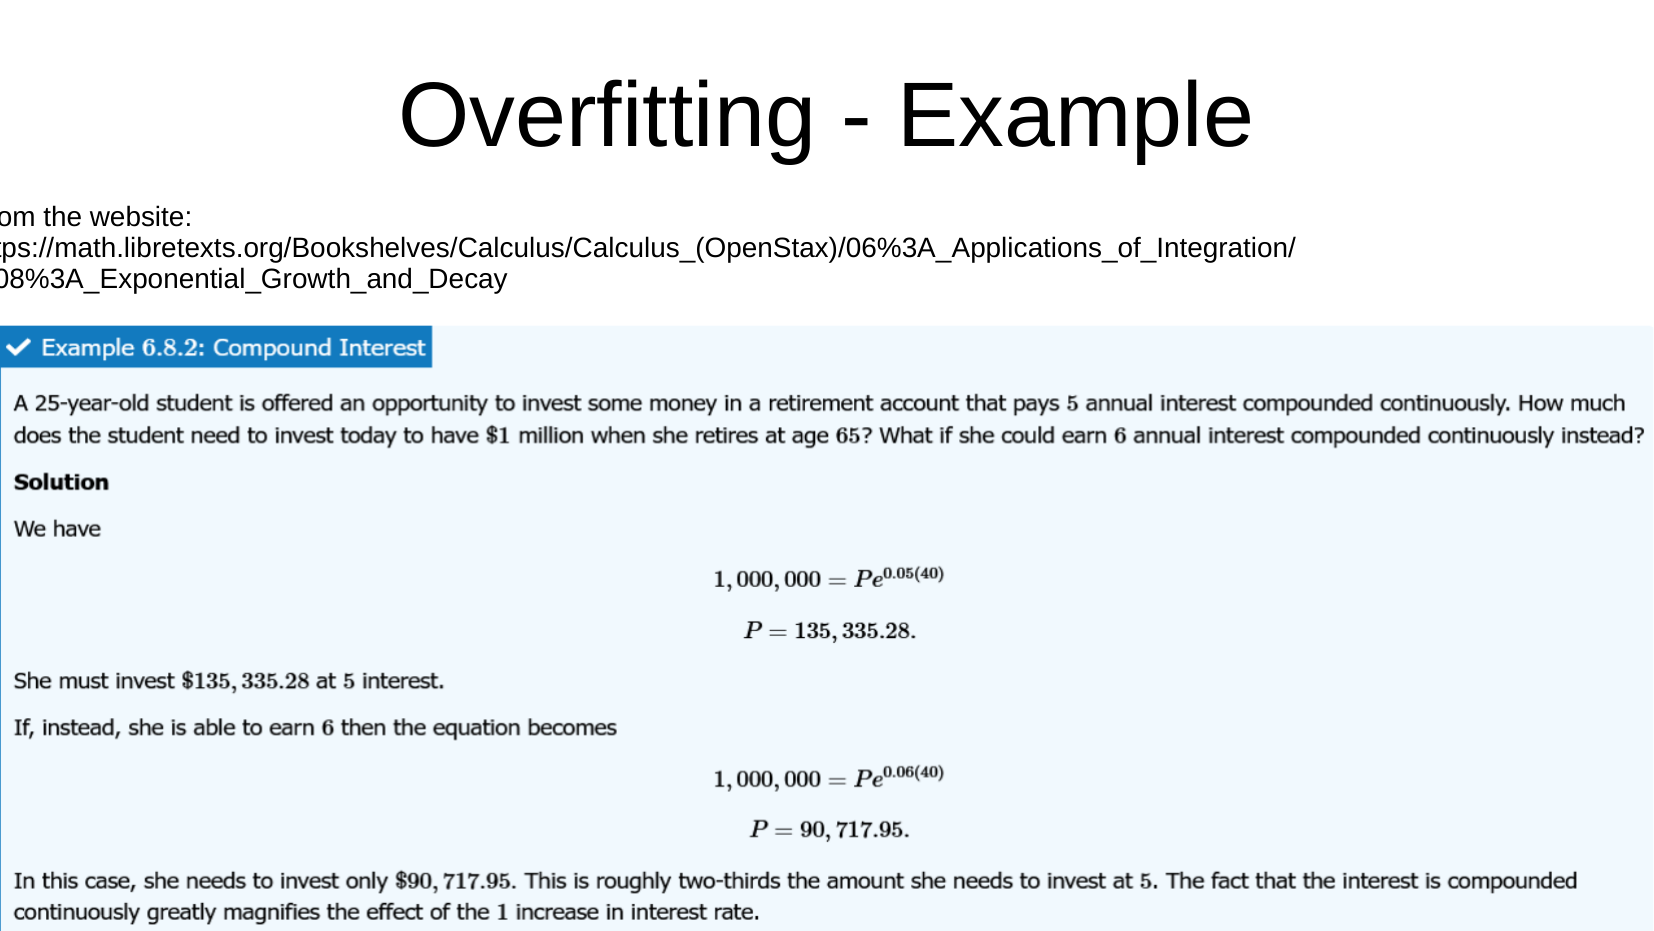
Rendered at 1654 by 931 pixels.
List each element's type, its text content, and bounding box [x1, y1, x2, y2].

title Overfitting - Example [82, 37, 1571, 193]
list From the website: https://math.libretexts.org/Bookshelves/Calculus/Calculus_(OpenStax)/06%3A_Applications_of_Integration/6.08%3A_Exponential_Growth_and_Decay [0, 200, 1654, 296]
picture [0, 324, 1654, 931]
